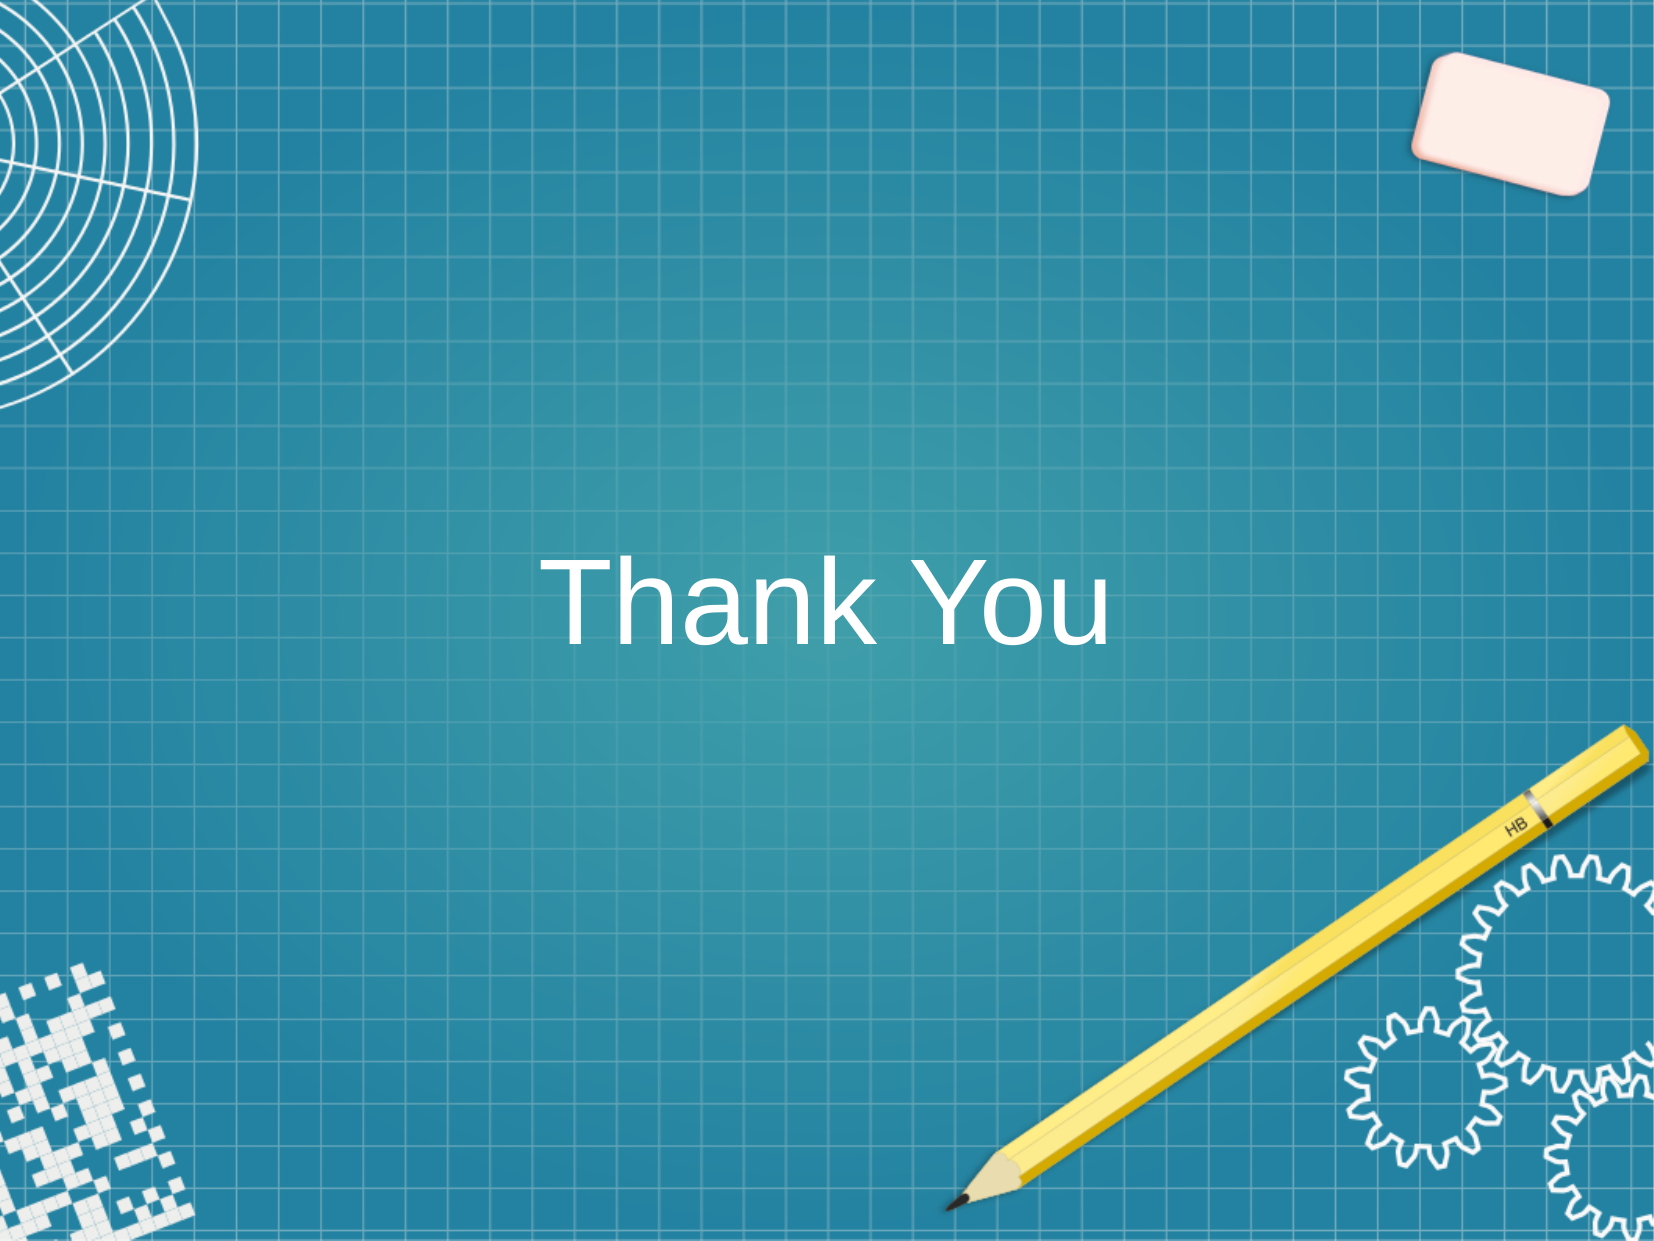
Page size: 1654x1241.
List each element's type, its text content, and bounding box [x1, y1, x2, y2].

picture [0, 0, 1654, 1241]
title Thank You [82, 177, 1571, 1028]
